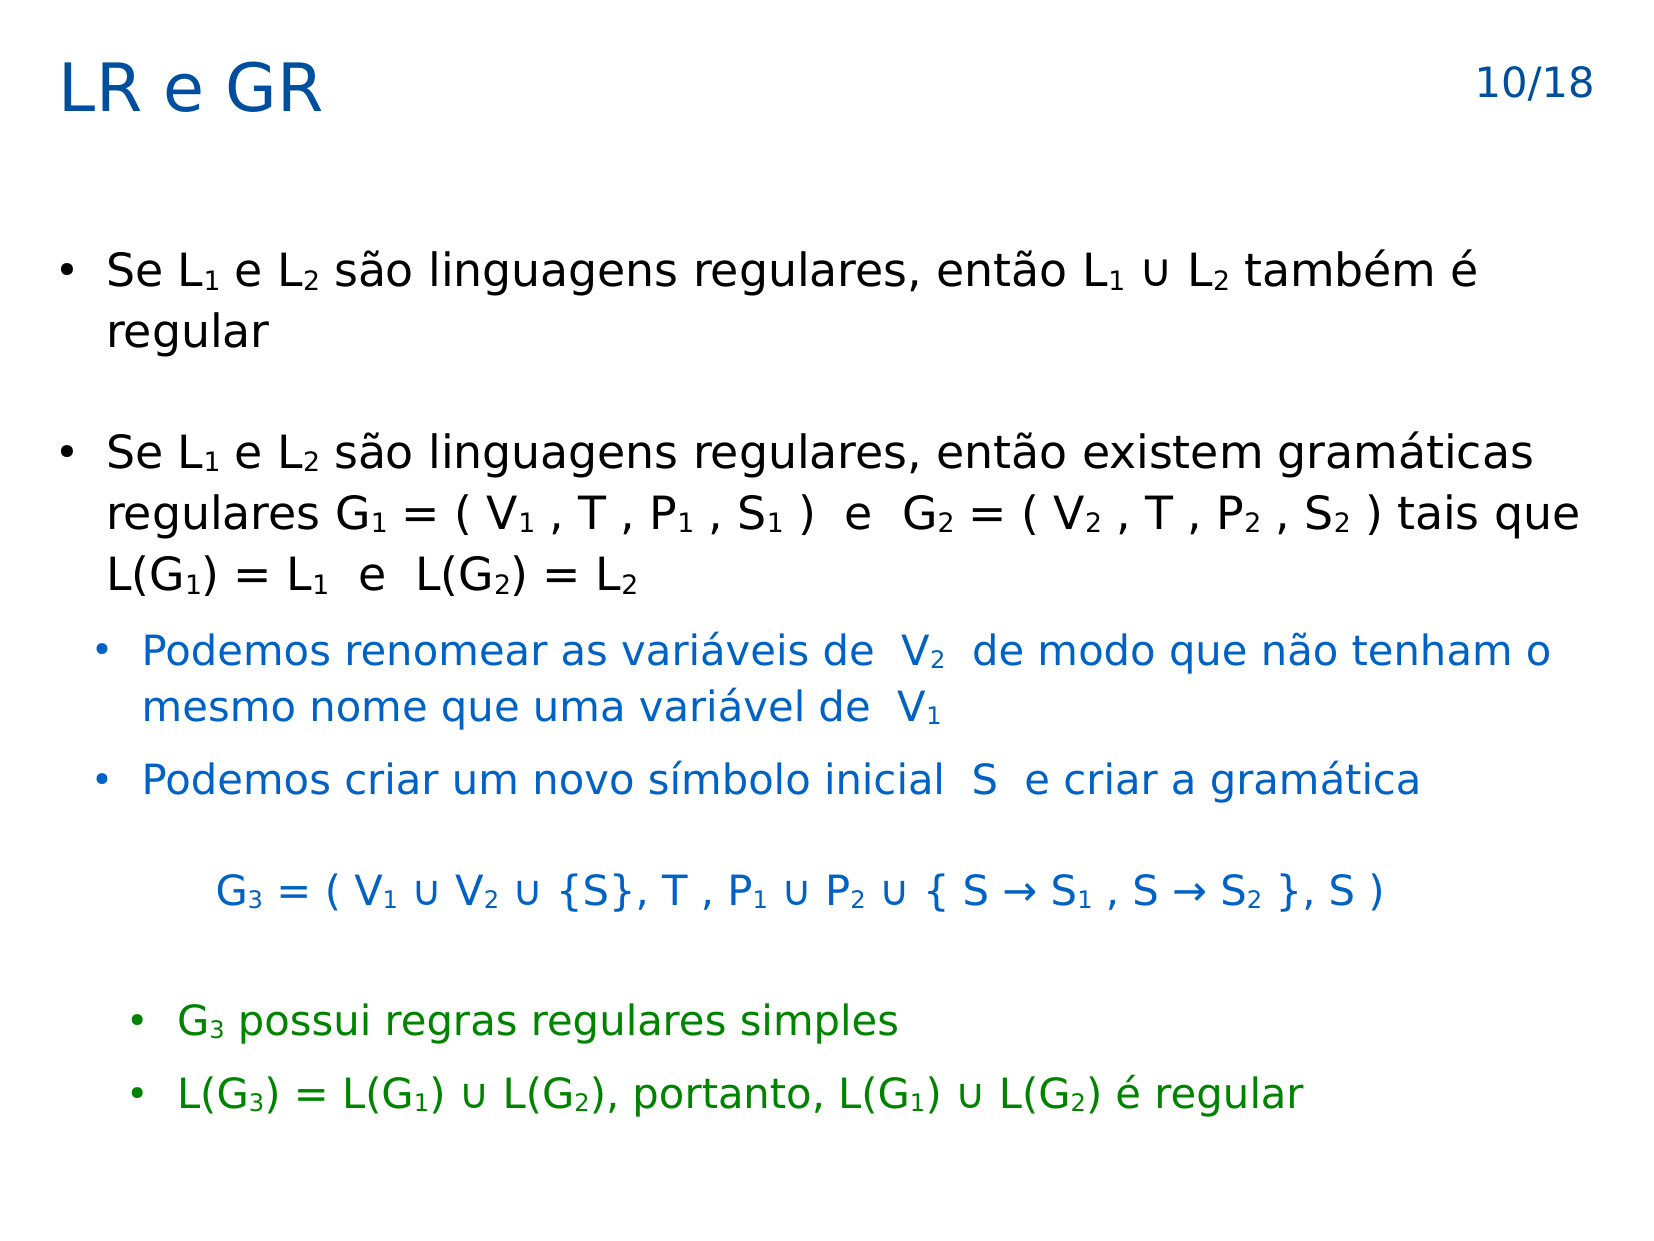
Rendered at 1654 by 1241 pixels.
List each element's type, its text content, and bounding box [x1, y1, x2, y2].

list Se L1 e L2 são linguagens regulares, então L1 ∪ L2 também é regular Se L1 e L2 são linguagens regulares, então existem gramáticas regulares G1 = ( V1 , T , P1 , S1 ) e G2 = ( V2 , T , P2 , S2 ) tais que L(G1) = L1 e L(G2) = L2 Podemos renomear as variáveis de V2 de modo que não tenham o mesmo nome que uma variável de V1 Podemos criar um novo símbolo inicial S e criar a gramática G3 = ( V1 ∪ V2 ∪ {S}, T , P1 ∪ P2 ∪ { S → S1 , S → S2 }, S ) G3 possui regras regulares simples L(G3) = L(G1) ∪ L(G2), portanto, L(G1) ∪ L(G2) é regular [59, 236, 1595, 1211]
title LR e GR [59, 29, 1625, 148]
